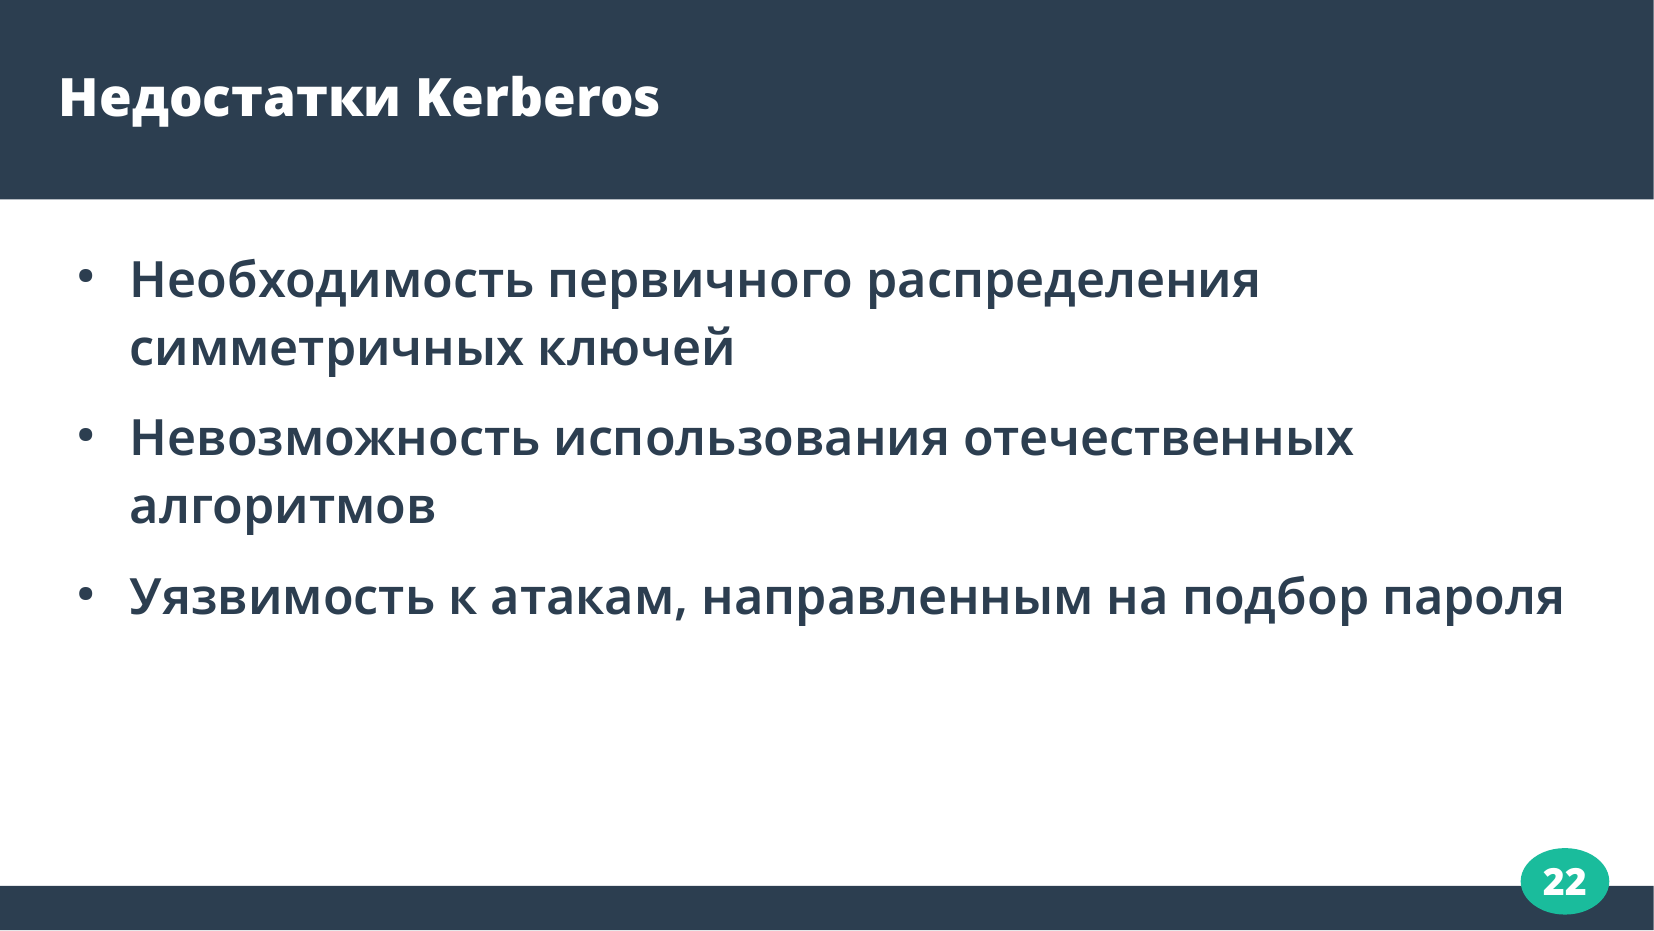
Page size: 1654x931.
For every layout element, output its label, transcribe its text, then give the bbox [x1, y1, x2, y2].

list Необходимость первичного распределения симметричных ключей Невозможность использования отечественных алгоритмов Уязвимость к атакам, направленным на подбор пароля [59, 243, 1595, 864]
title Недостатки Kerberos [59, 37, 1595, 155]
